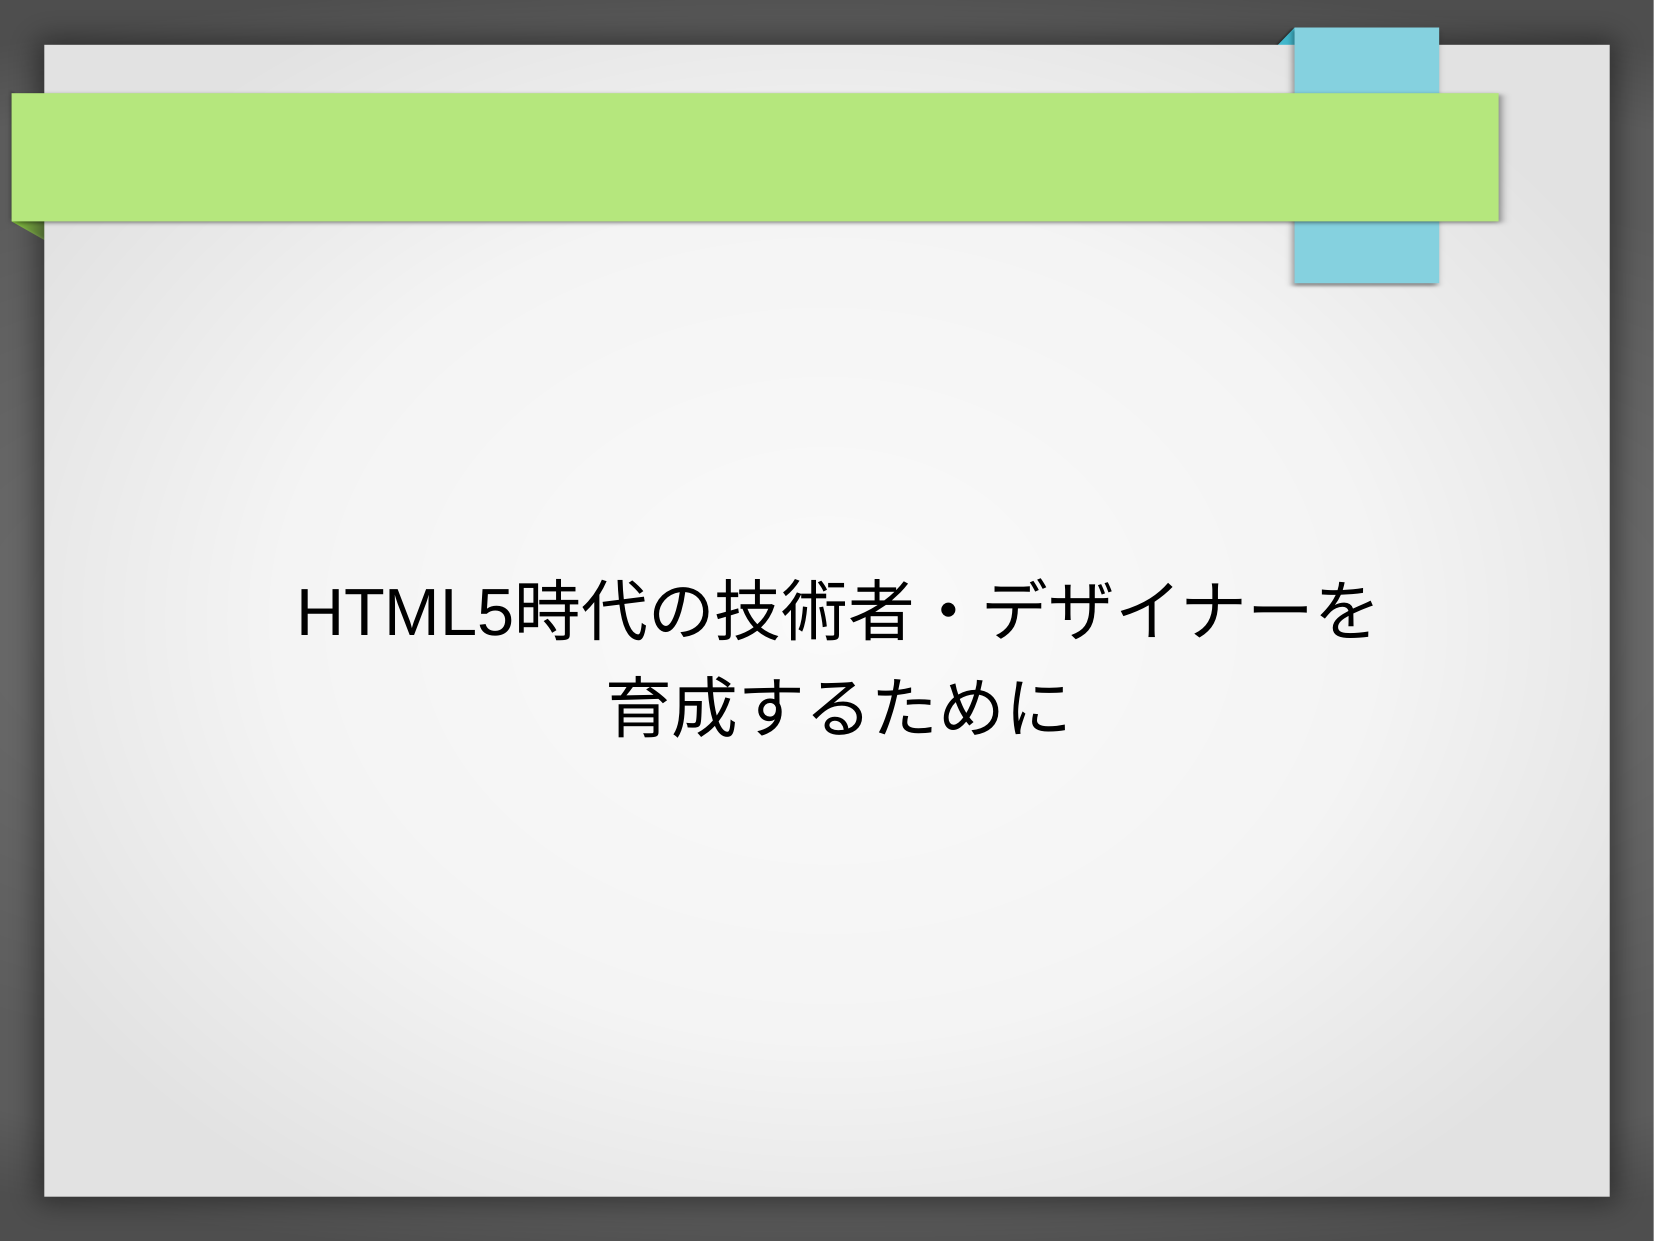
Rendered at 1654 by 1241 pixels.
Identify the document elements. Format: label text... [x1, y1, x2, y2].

subtitle HTML5時代の技術者・デザイナーを 育成するために [82, 295, 1571, 1015]
picture [0, 0, 1654, 1241]
